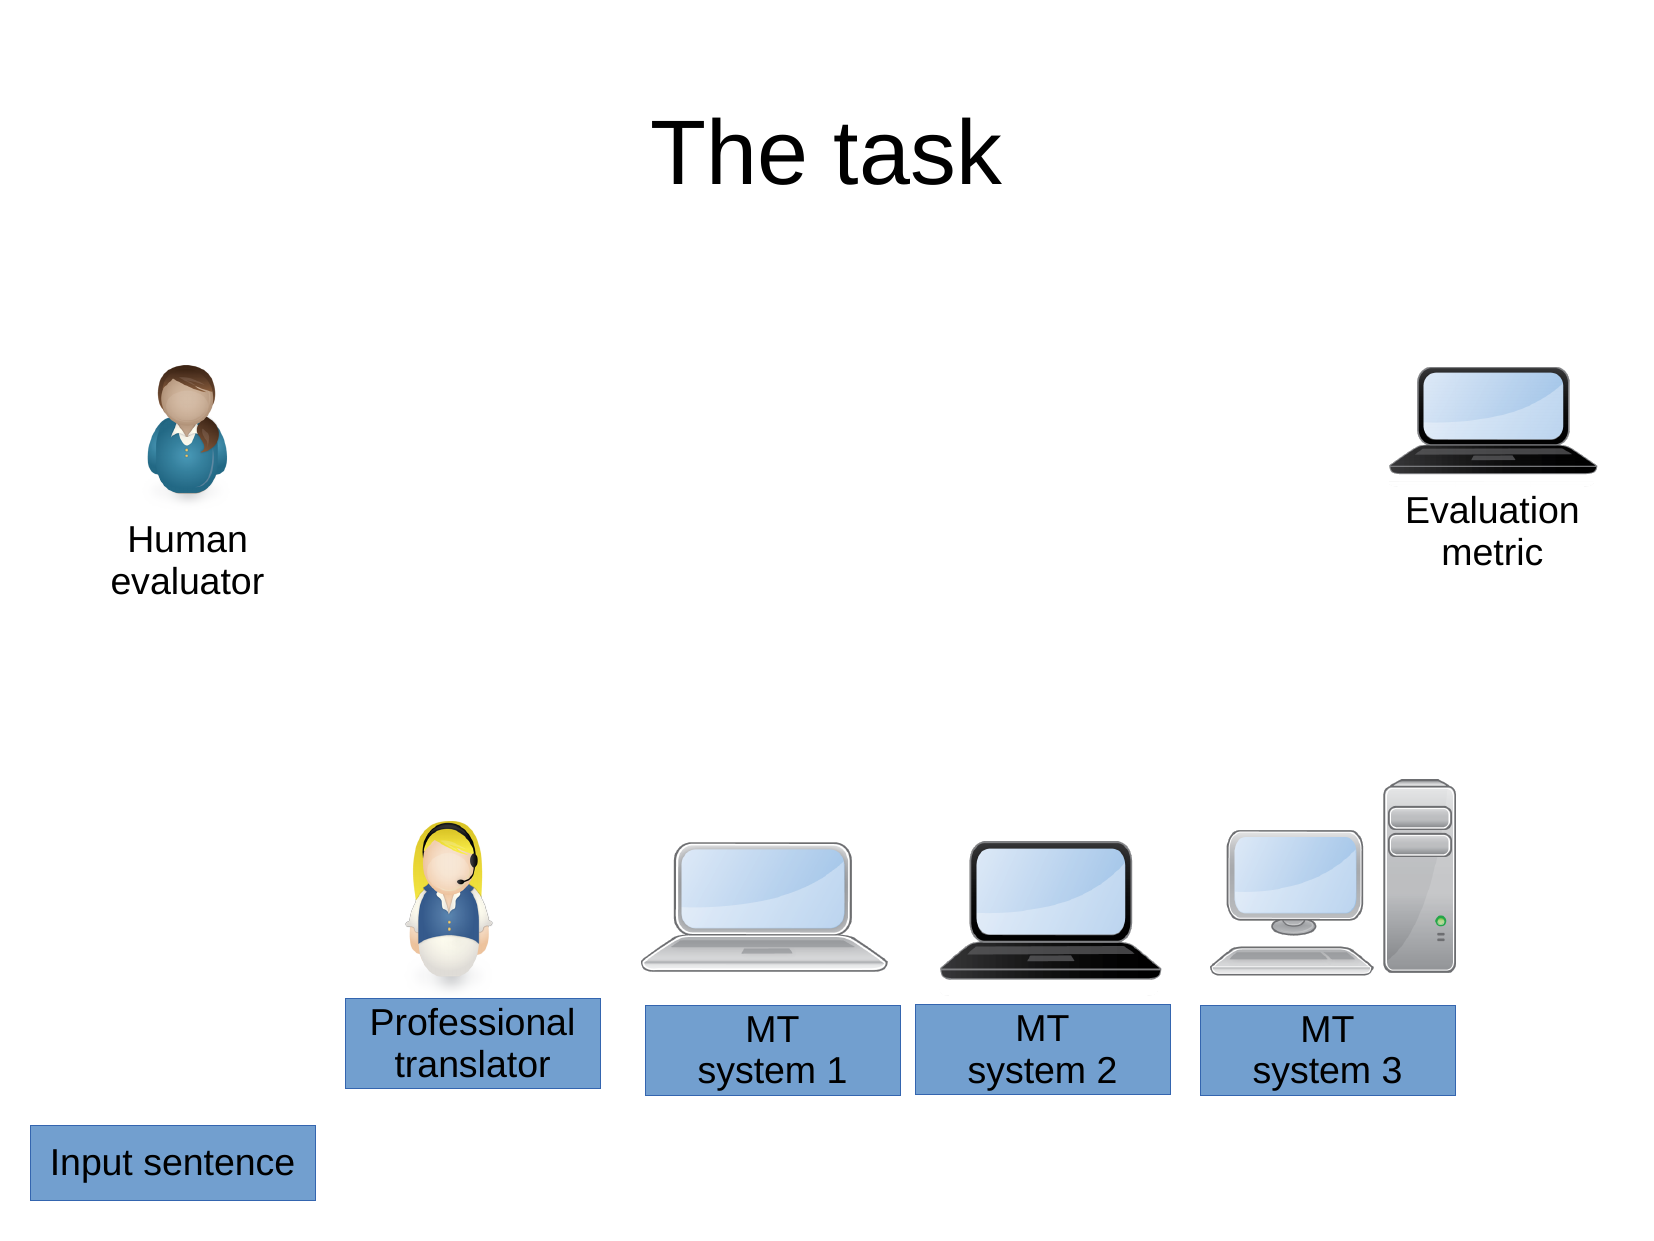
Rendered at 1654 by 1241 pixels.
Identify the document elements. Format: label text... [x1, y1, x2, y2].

picture [135, 358, 241, 511]
text_box Input sentence [30, 1125, 316, 1201]
text_box MT system 3 [1200, 1005, 1456, 1096]
picture [1380, 359, 1606, 494]
picture [930, 831, 1171, 1004]
picture [390, 803, 511, 999]
title The task [82, 49, 1571, 257]
picture [1200, 779, 1456, 986]
text_box MT system 2 [915, 1004, 1171, 1095]
text_box MT system 1 [645, 1005, 901, 1096]
picture [630, 833, 898, 981]
text_box Professional translator [345, 998, 601, 1089]
